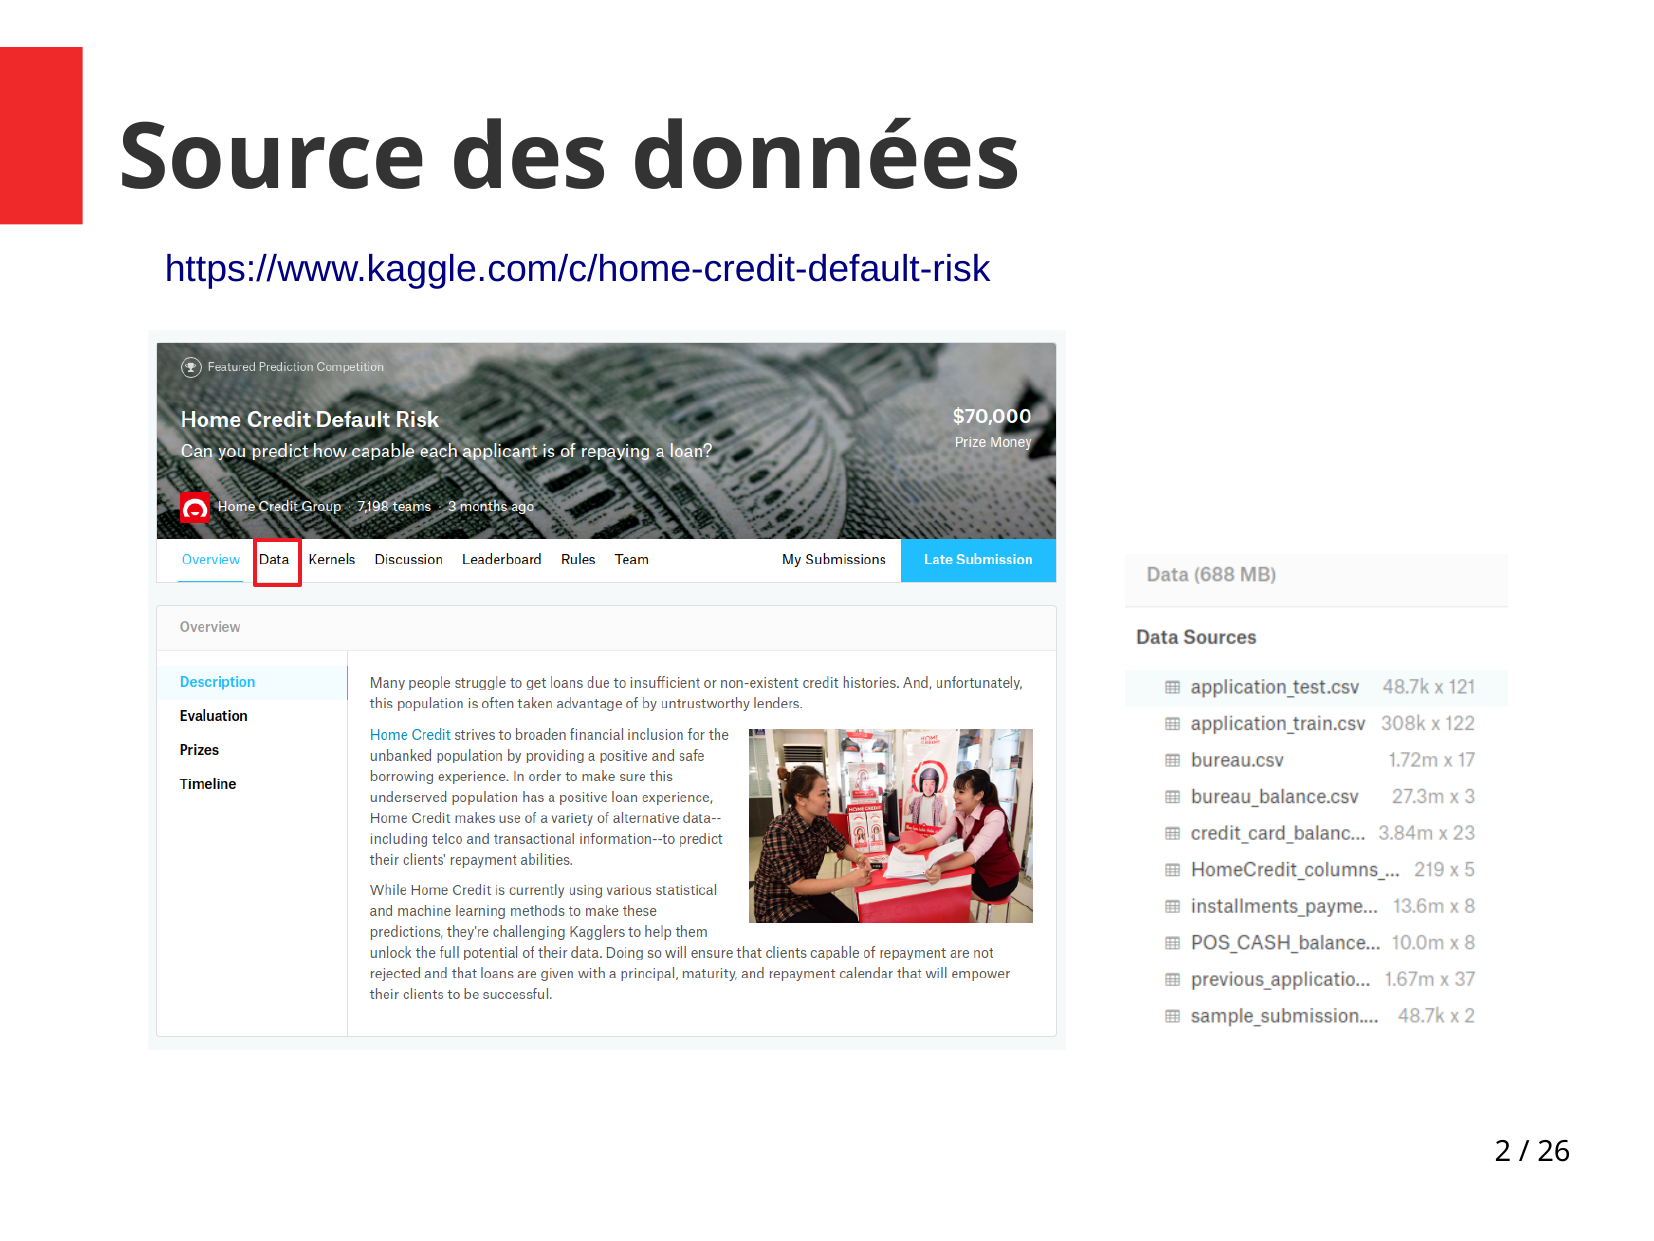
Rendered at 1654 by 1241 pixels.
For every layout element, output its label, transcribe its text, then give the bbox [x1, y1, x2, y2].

text_box https://www.kaggle.com/c/home-credit-default-risk [150, 240, 1006, 297]
picture [148, 330, 1066, 1051]
picture [1125, 554, 1508, 1051]
title Source des données [118, 49, 1571, 257]
text_box [255, 540, 301, 586]
